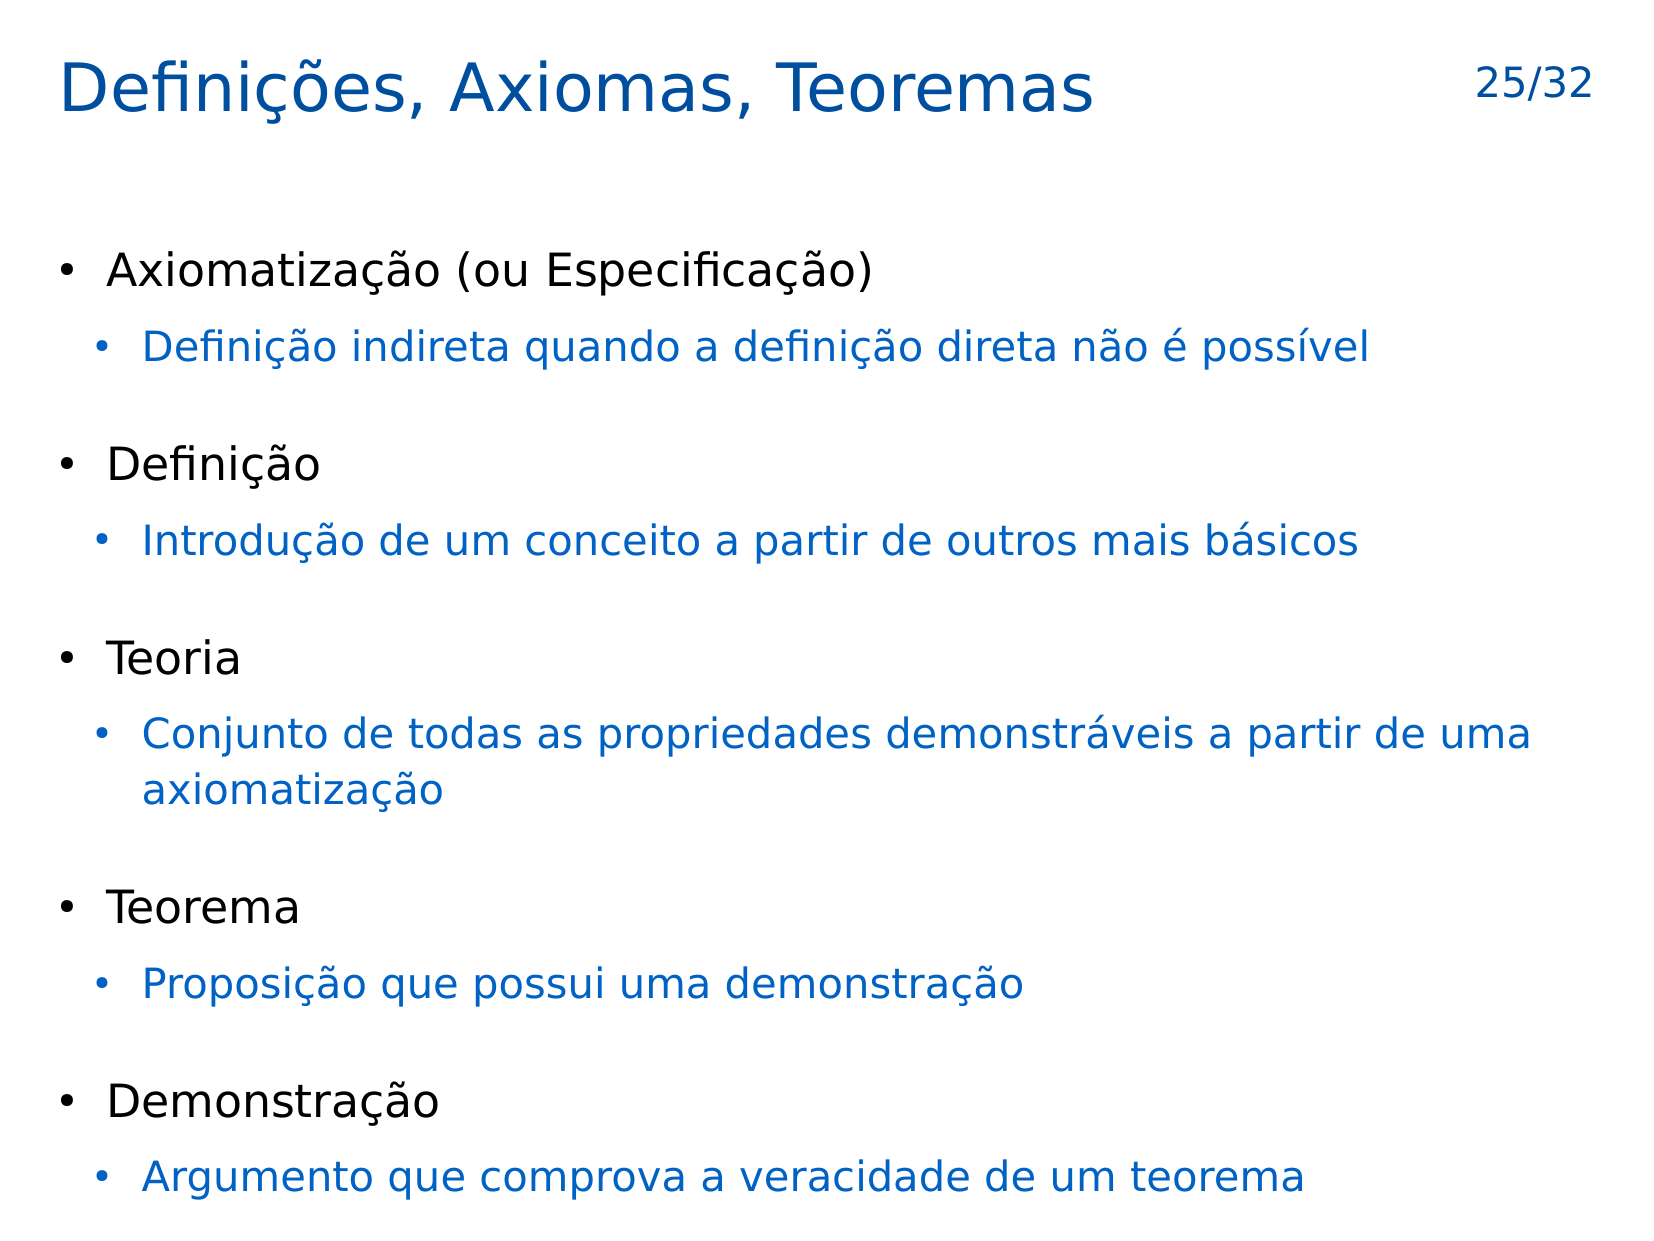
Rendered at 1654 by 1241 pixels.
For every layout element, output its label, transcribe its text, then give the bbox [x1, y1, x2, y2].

title Definições, Axiomas, Teoremas [59, 49, 1625, 128]
list Axiomatização (ou Especificação) Definição indireta quando a definição direta não é possível Definição Introdução de um conceito a partir de outros mais básicos Teoria Conjunto de todas as propriedades demonstráveis a partir de uma axiomatização Teorema Proposição que possui uma demonstração Demonstração Argumento que comprova a veracidade de um teorema [59, 236, 1595, 1211]
